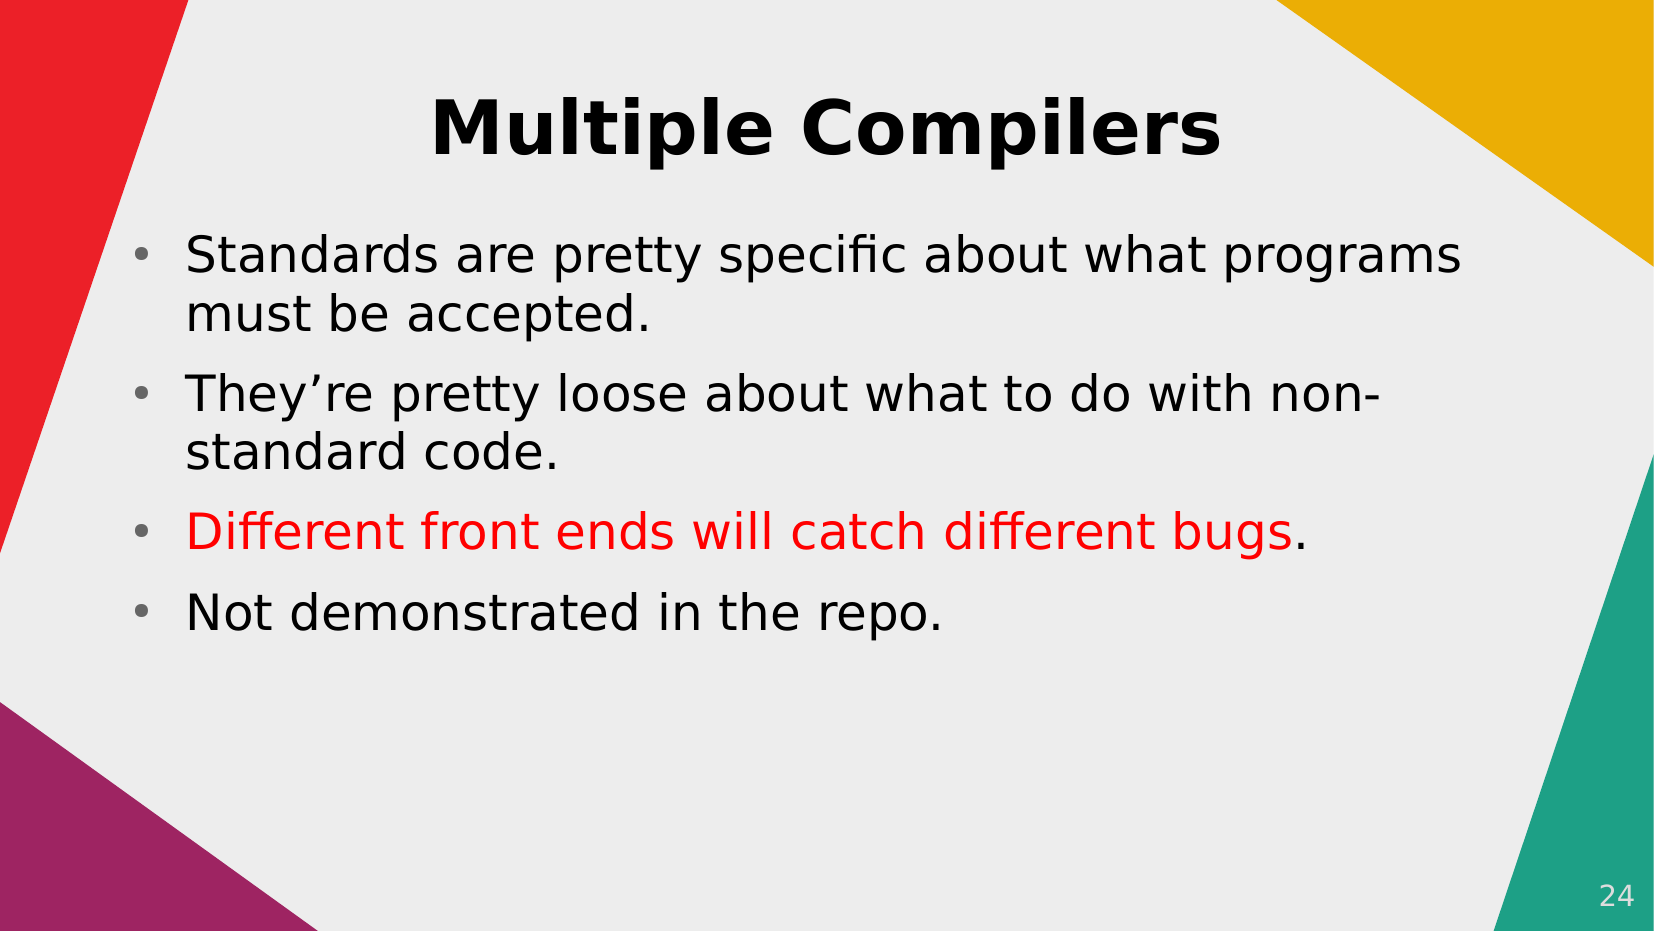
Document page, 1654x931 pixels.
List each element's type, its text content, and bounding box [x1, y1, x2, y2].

list Standards are pretty specific about what programs must be accepted. They’re pretty loose about what to do with non-standard code. Different front ends will catch different bugs. Not demonstrated in the repo. [114, 226, 1539, 775]
title Multiple Compilers [114, 54, 1539, 203]
